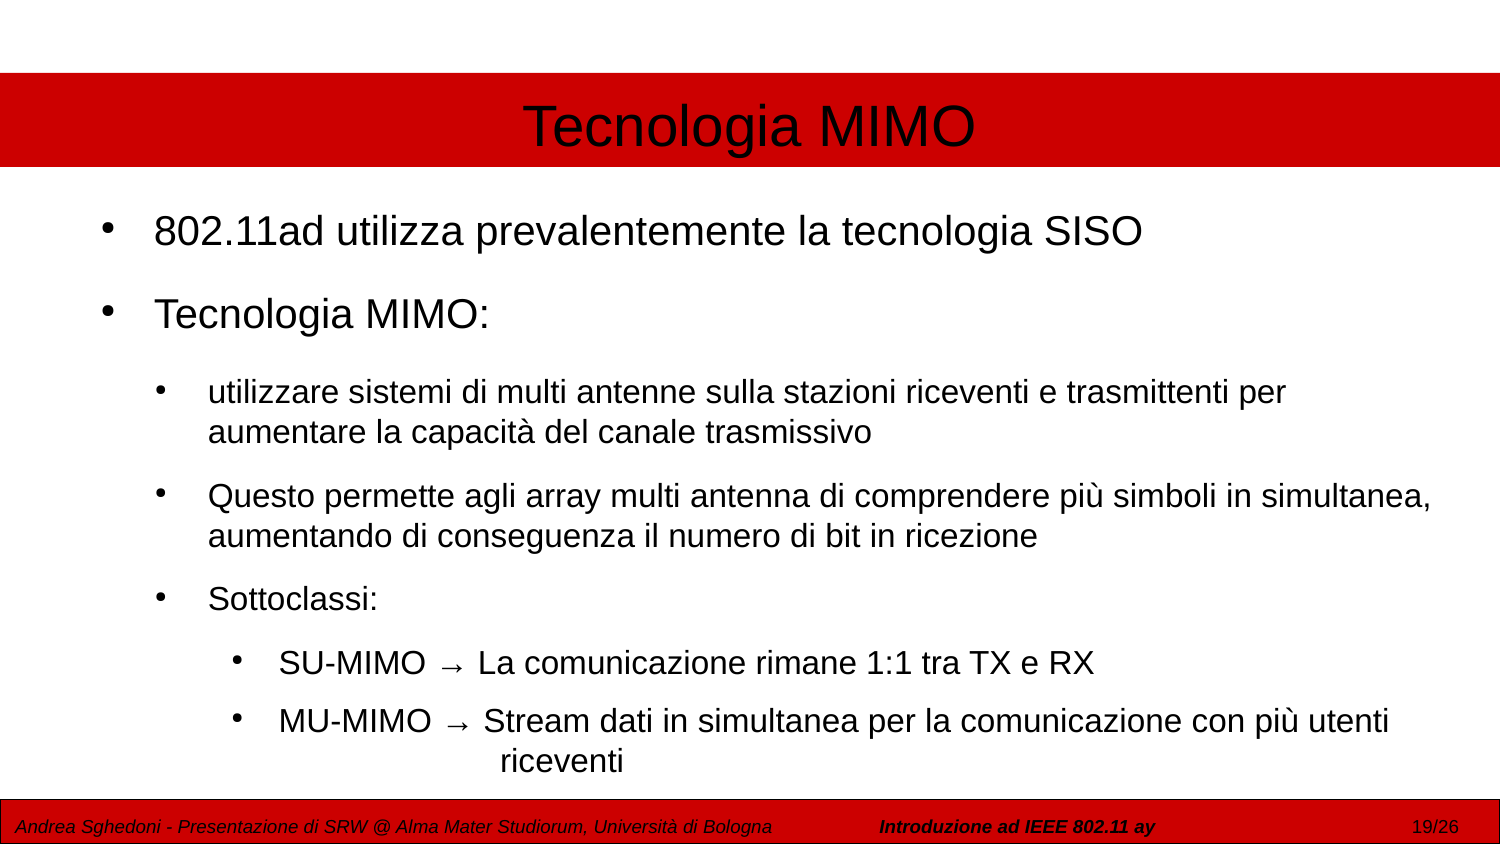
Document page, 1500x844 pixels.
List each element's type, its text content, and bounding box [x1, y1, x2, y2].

title Andrea Sghedoni - Presentazione di SRW @ Alma Mater Studiorum, Università di Bologna Introduzione ad IEEE 802.11 ay 19/26 [0, 799, 1500, 844]
list 802.11ad utilizza prevalentemente la tecnologia SISO Tecnologia MIMO: utilizzare sistemi di multi antenne sulla stazioni riceventi e trasmittenti per aumentare la capacità del canale trasmissivo Questo permette agli array multi antenna di comprendere più simboli in simultanea, aumentando di conseguenza il numero di bit in ricezione Sottoclassi: SU-MIMO → La comunicazione rimane 1:1 tra TX e RX MU-MIMO → Stream dati in simultanea per la comunicazione con più utenti riceventi [51, 189, 1449, 750]
title Tecnologia MIMO [0, 72, 1500, 167]
